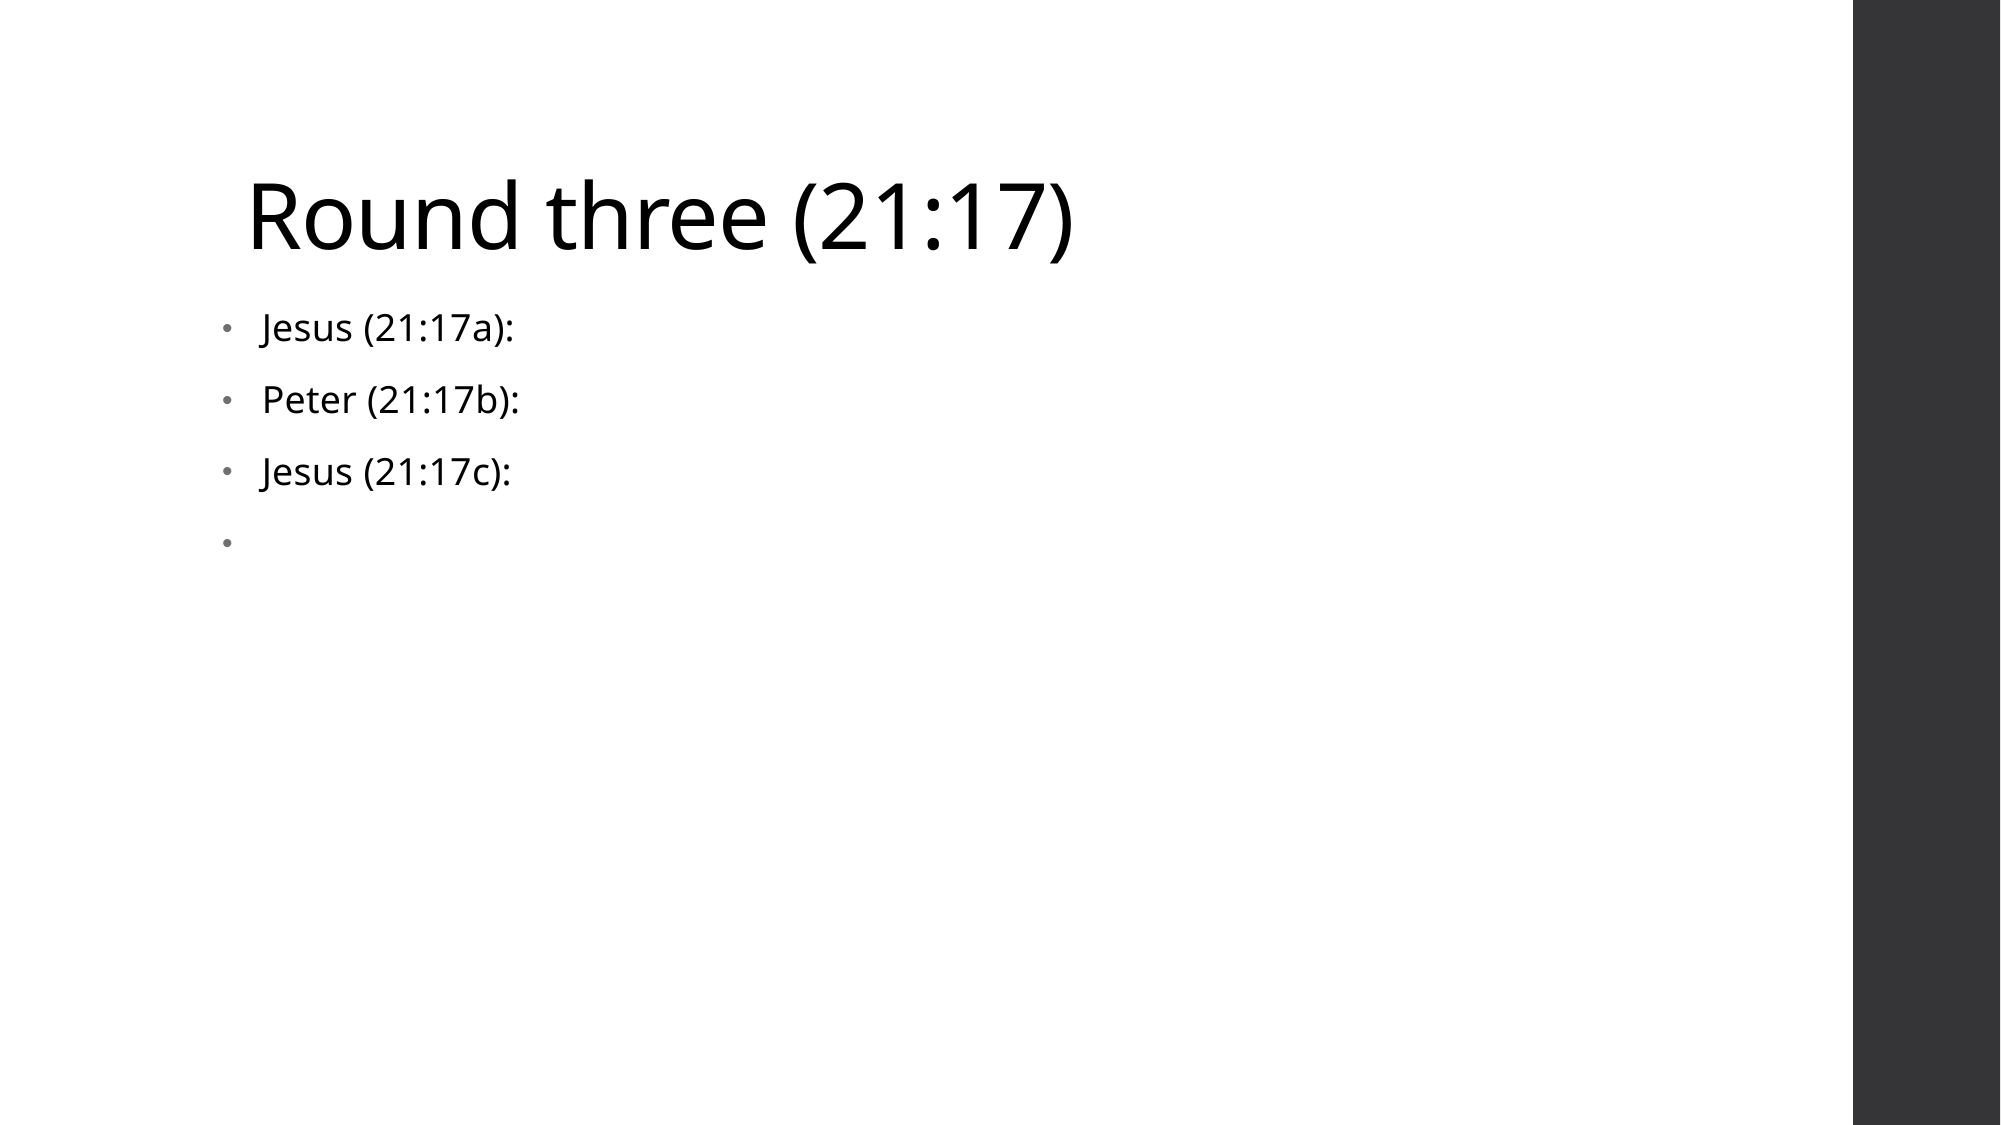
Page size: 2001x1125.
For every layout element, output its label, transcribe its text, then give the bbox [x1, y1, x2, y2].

list Jesus (21:17a): Peter (21:17b): Jesus (21:17c): [206, 299, 1617, 1014]
title Round three (21:17) [206, 60, 1797, 278]
